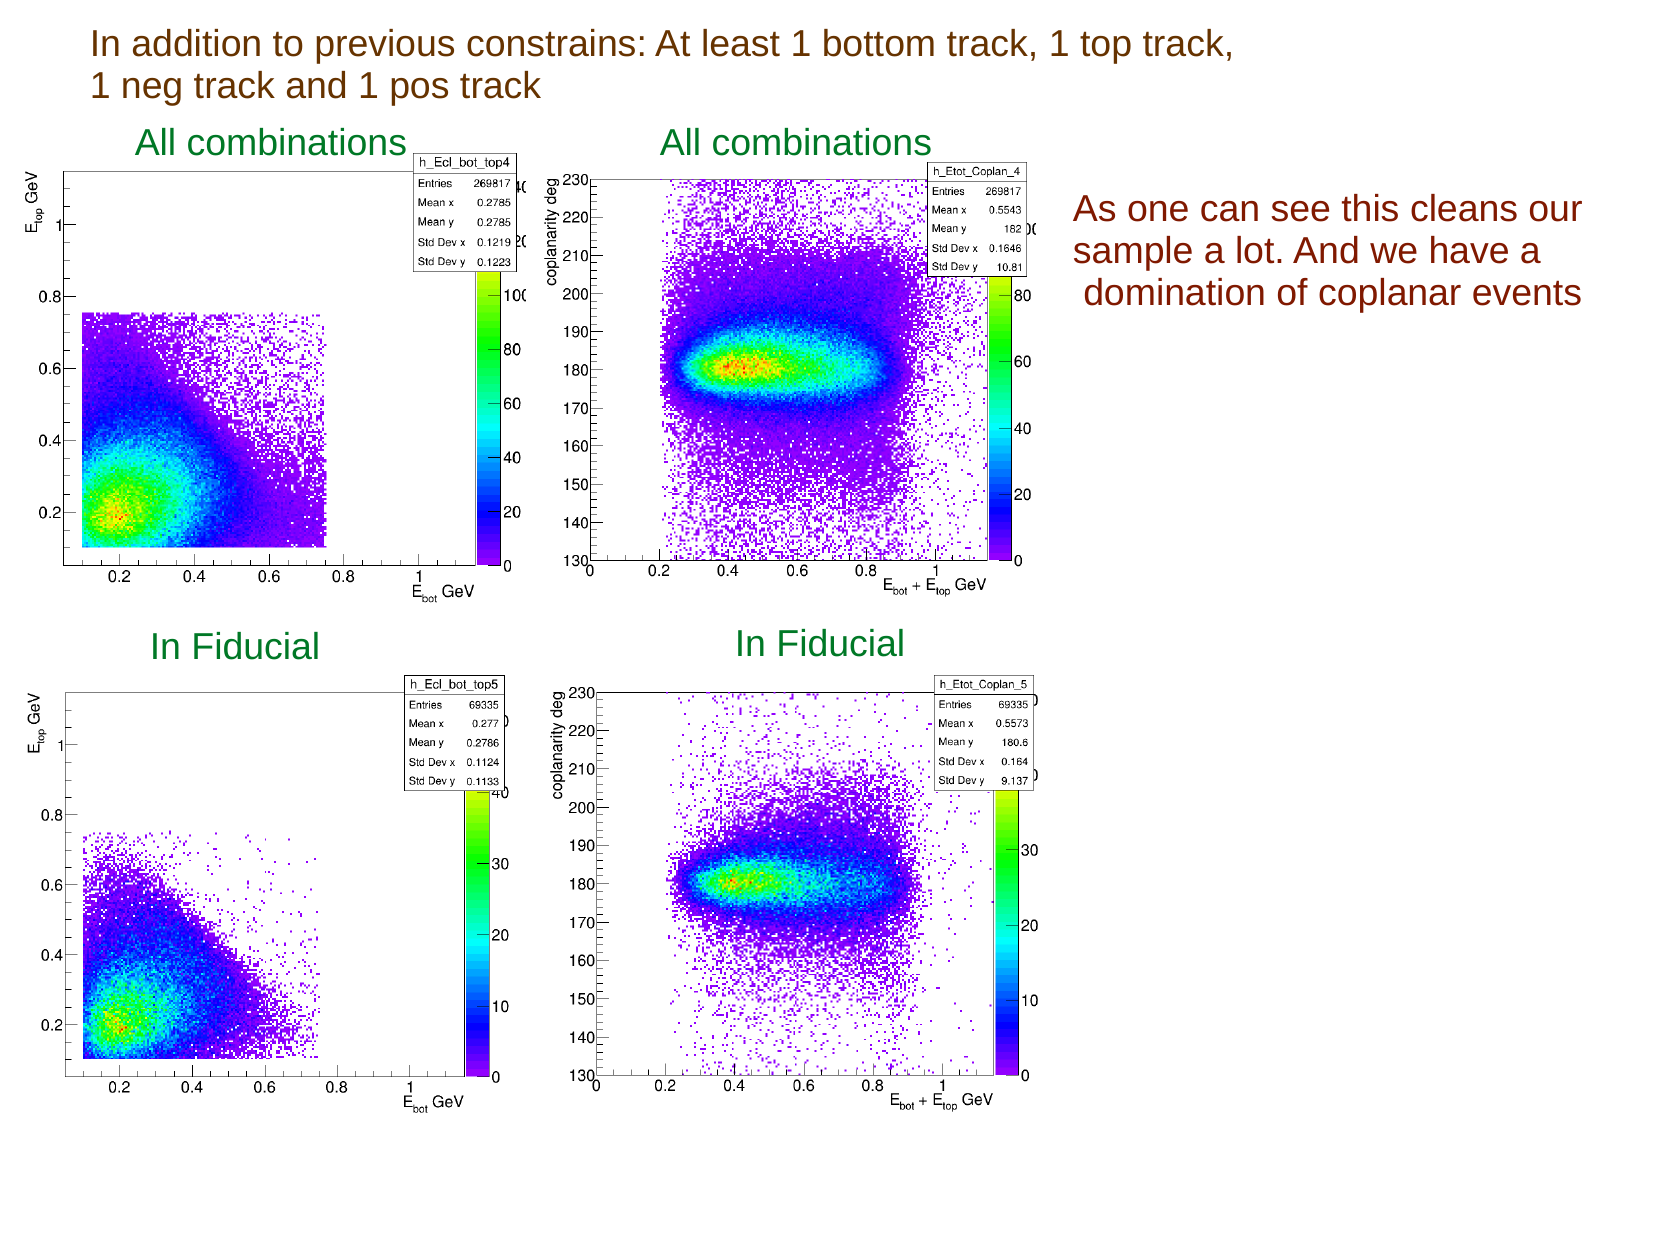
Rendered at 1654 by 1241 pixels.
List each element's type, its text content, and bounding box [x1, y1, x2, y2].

text_box As one can see this cleans our sample a lot. And we have a domination of coplanar events [1058, 180, 1598, 321]
text_box In Fiducial [720, 615, 921, 672]
picture [547, 644, 1043, 1123]
text_box All combinations [120, 113, 436, 171]
picture [12, 121, 526, 616]
picture [15, 644, 514, 1126]
text_box In Fiducial [135, 618, 336, 676]
text_box In addition to previous constrains: At least 1 bottom track, 1 top track, 1 neg track and 1 pos track [75, 15, 1261, 114]
picture [541, 131, 1036, 608]
text_box All combinations [645, 113, 961, 171]
